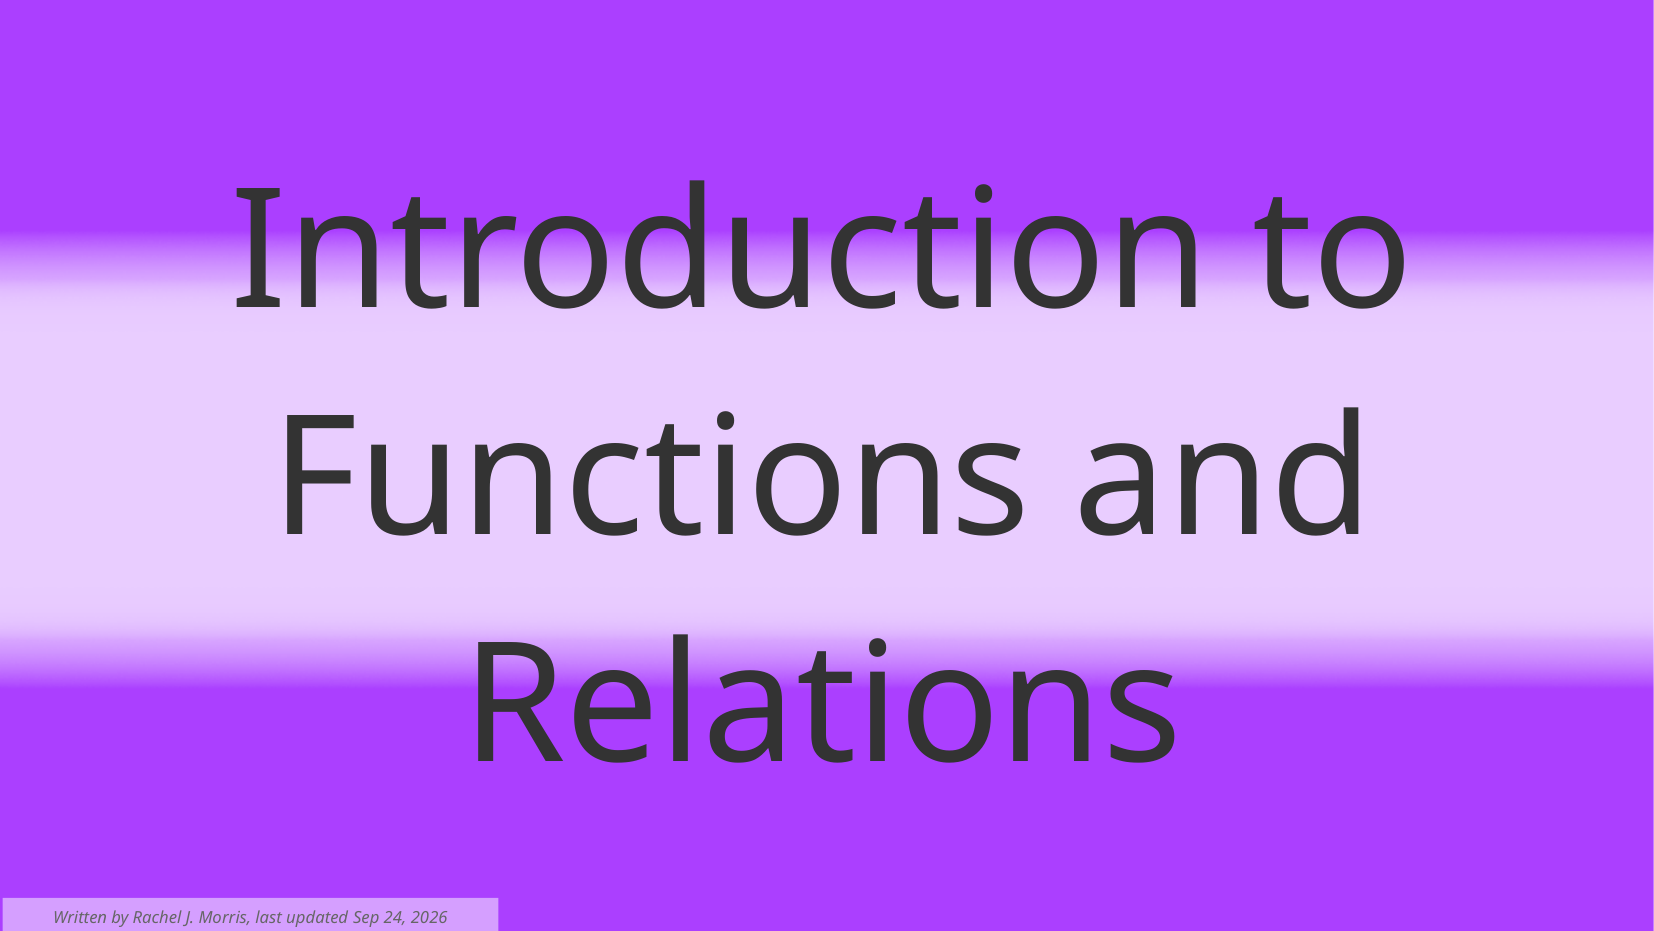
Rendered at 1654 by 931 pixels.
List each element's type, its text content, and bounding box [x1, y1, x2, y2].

text_box Written by Rachel J. Morris, last updated Mar 20, 2018 [2, 900, 499, 931]
picture [0, 0, 1654, 931]
title Introduction to Functions and Relations [64, 60, 1582, 879]
